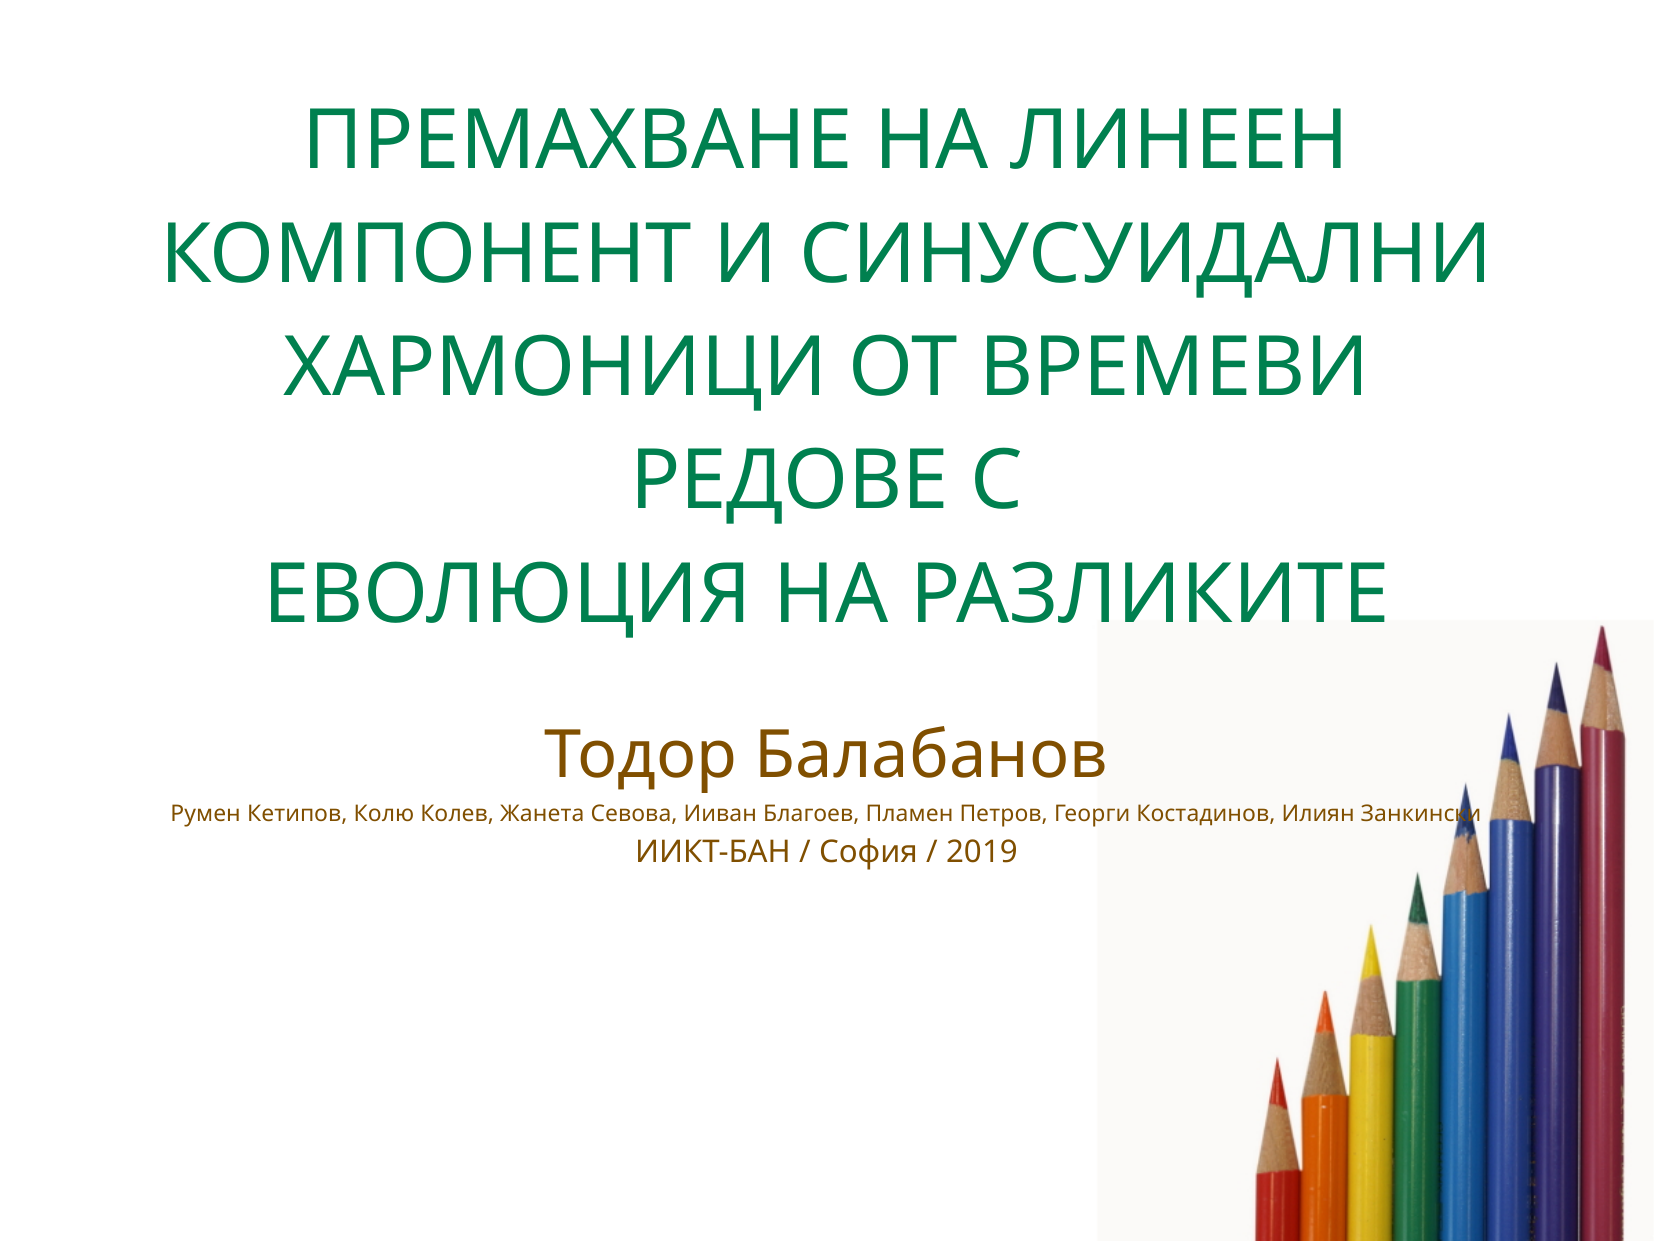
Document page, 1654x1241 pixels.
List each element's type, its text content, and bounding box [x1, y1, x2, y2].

title ПРЕМАХВАНЕ НА ЛИНЕЕН КОМПОНЕНТ И СИНУСУИДАЛНИ ХАРМОНИЦИ ОТ ВРЕМЕВИ РЕДОВЕ С ЕВОЛЮЦИЯ НА РАЗЛИКИТЕ [147, 132, 1506, 383]
picture [0, 0, 1654, 1241]
subtitle Тодор Балабанов Румен Кетипов, Колю Колев, Жанета Севова, Ииван Благоев, Пламен Петров, Георги Костадинов, Илиян Занкински ИИКТ-БАН / София / 2019 [147, 383, 1506, 1104]
